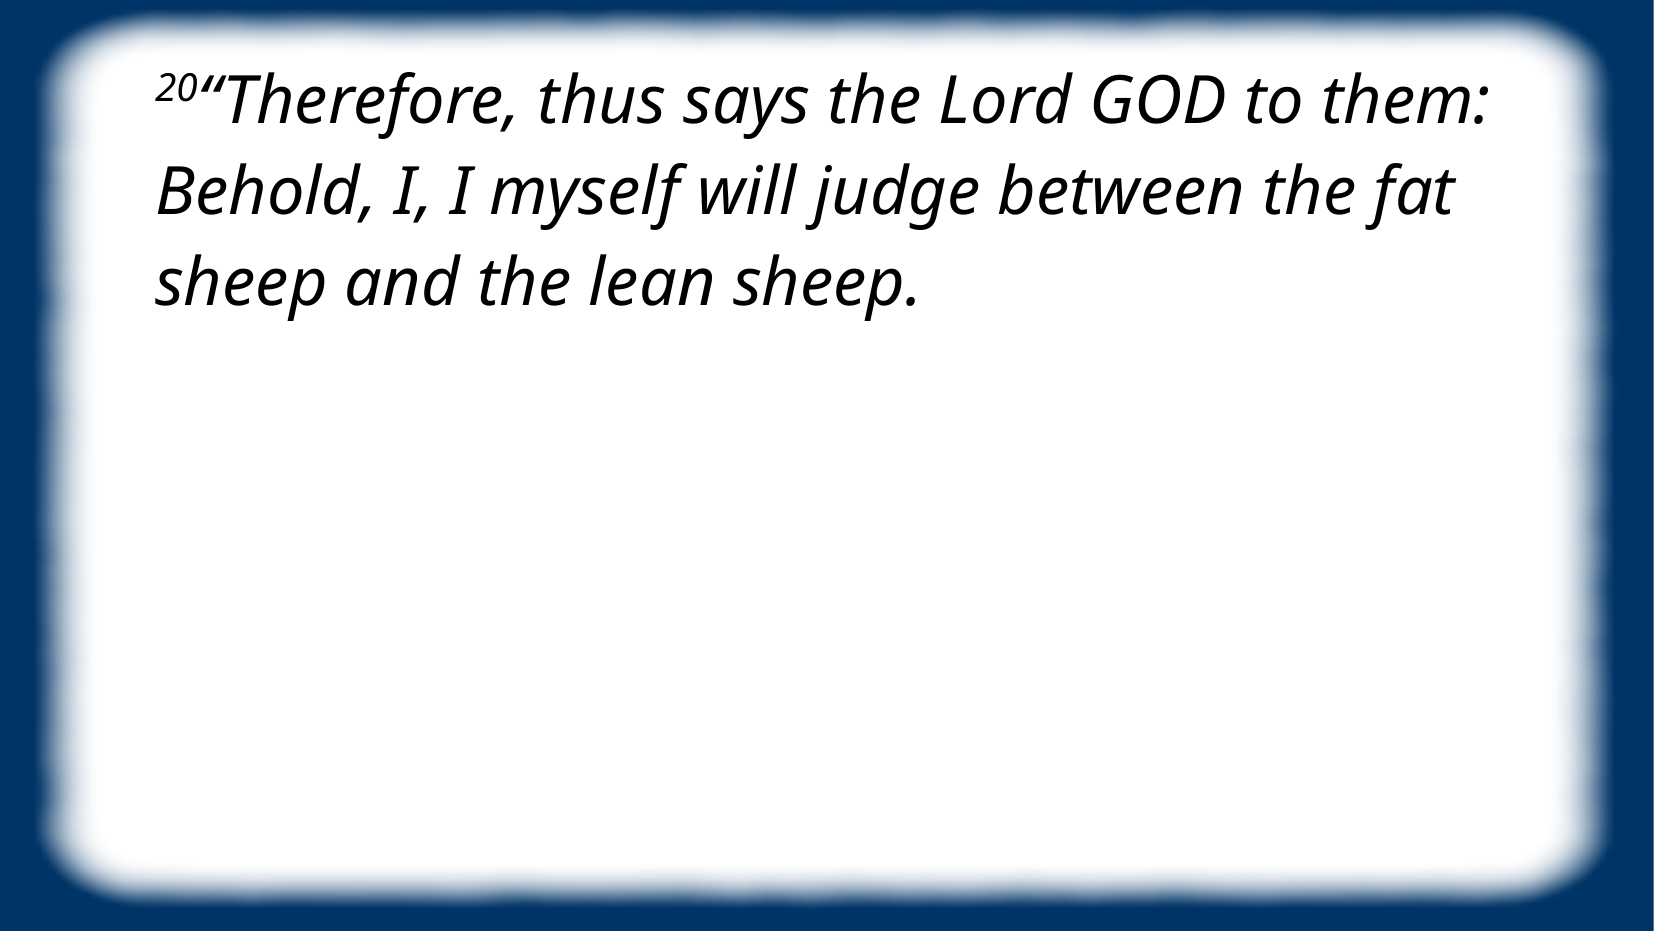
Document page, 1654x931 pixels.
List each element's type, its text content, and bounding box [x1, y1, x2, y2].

text_box 20“Therefore, thus says the Lord GOD to them: Behold, I, I myself will judge between the fat sheep and the lean sheep. [105, 45, 1544, 349]
picture [0, 0, 1654, 931]
